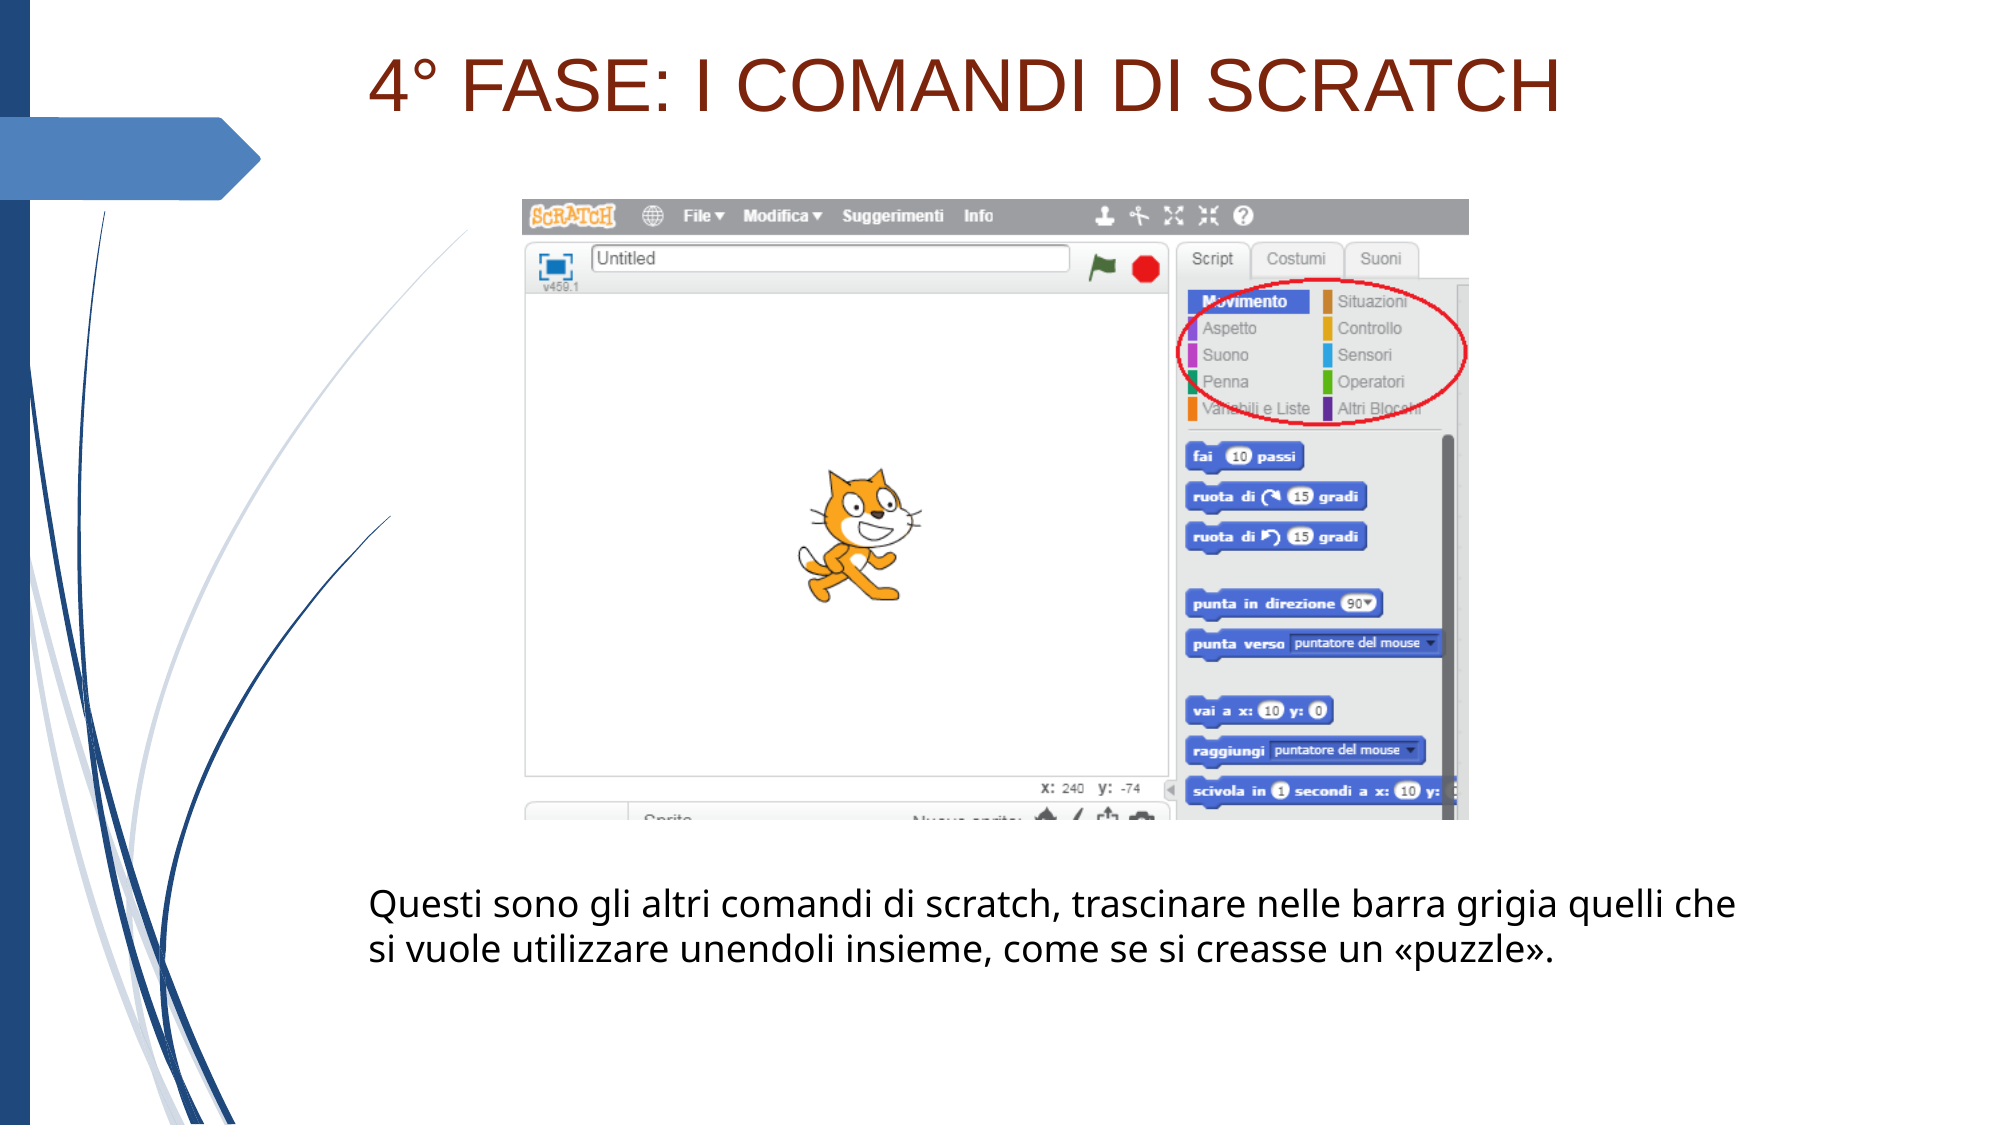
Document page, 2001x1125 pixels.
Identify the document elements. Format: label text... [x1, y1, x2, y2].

picture [522, 199, 1469, 820]
text_box Questi sono gli altri comandi di scratch, trascinare nelle barra grigia quelli che si vuole utilizzare unendoli insieme, come se si creasse un «puzzle». [353, 872, 1777, 1023]
text_box 4° FASE: I COMANDI DI SCRATCH [353, 28, 1816, 239]
